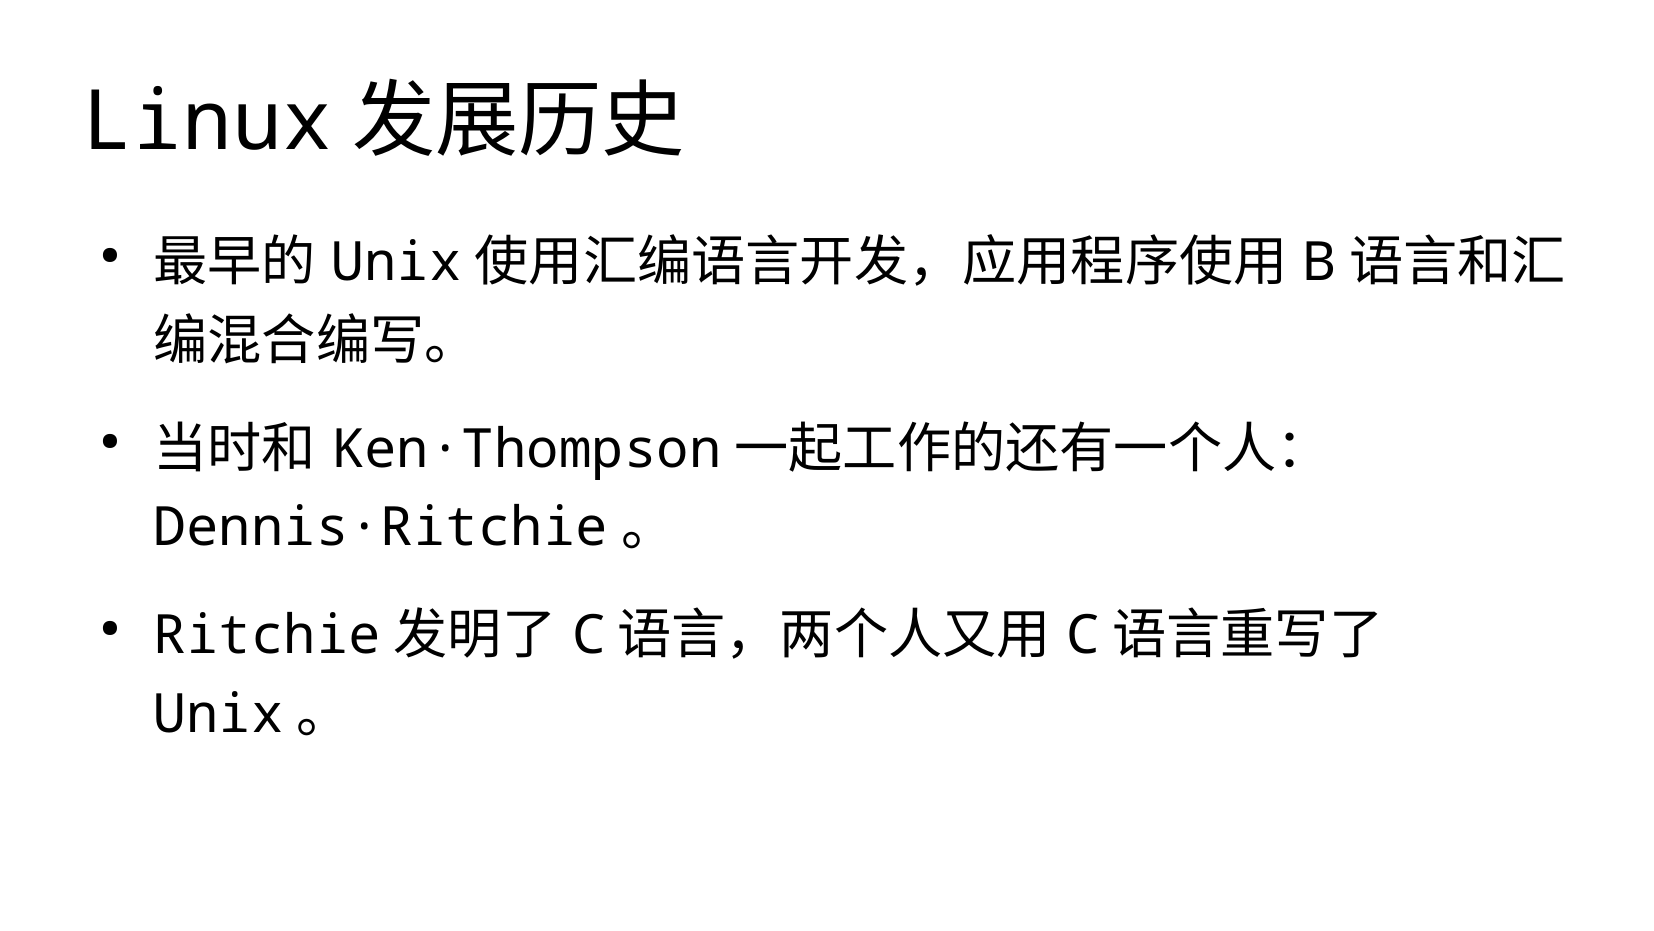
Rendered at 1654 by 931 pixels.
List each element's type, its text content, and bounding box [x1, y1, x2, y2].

title Linux发展历史 [82, 37, 1571, 189]
list 最早的Unix使用汇编语言开发，应用程序使用B语言和汇编混合编写。 当时和Ken·Thompson一起工作的还有一个人：Dennis·Ritchie。 Ritchie发明了C语言，两个人又用C语言重写了Unix。 [82, 217, 1571, 839]
